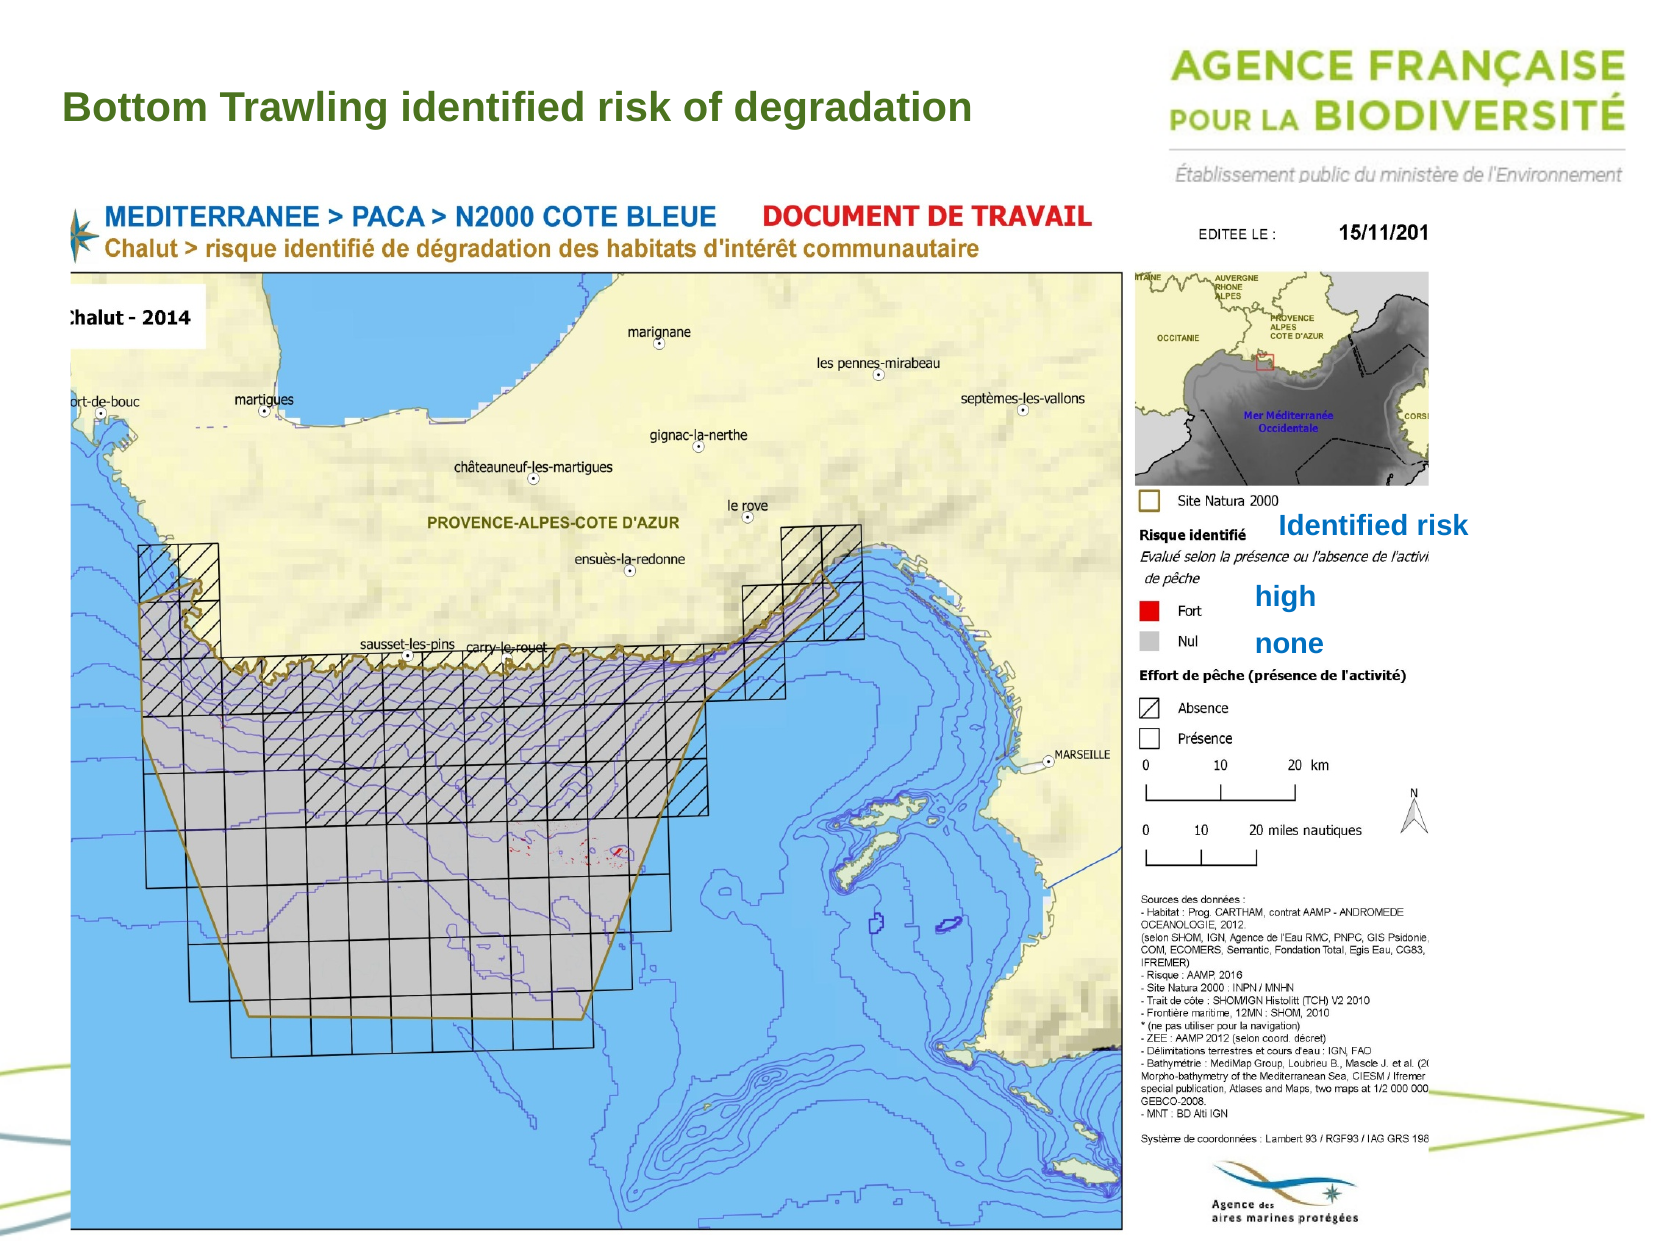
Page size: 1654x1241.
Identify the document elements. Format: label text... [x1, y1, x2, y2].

text_box high [1240, 572, 1453, 621]
text_box Identified risk [1263, 501, 1489, 550]
picture [0, 0, 1654, 1241]
text_box Bottom Trawling identified risk of degradation [47, 76, 1111, 139]
text_box none [1240, 620, 1394, 668]
